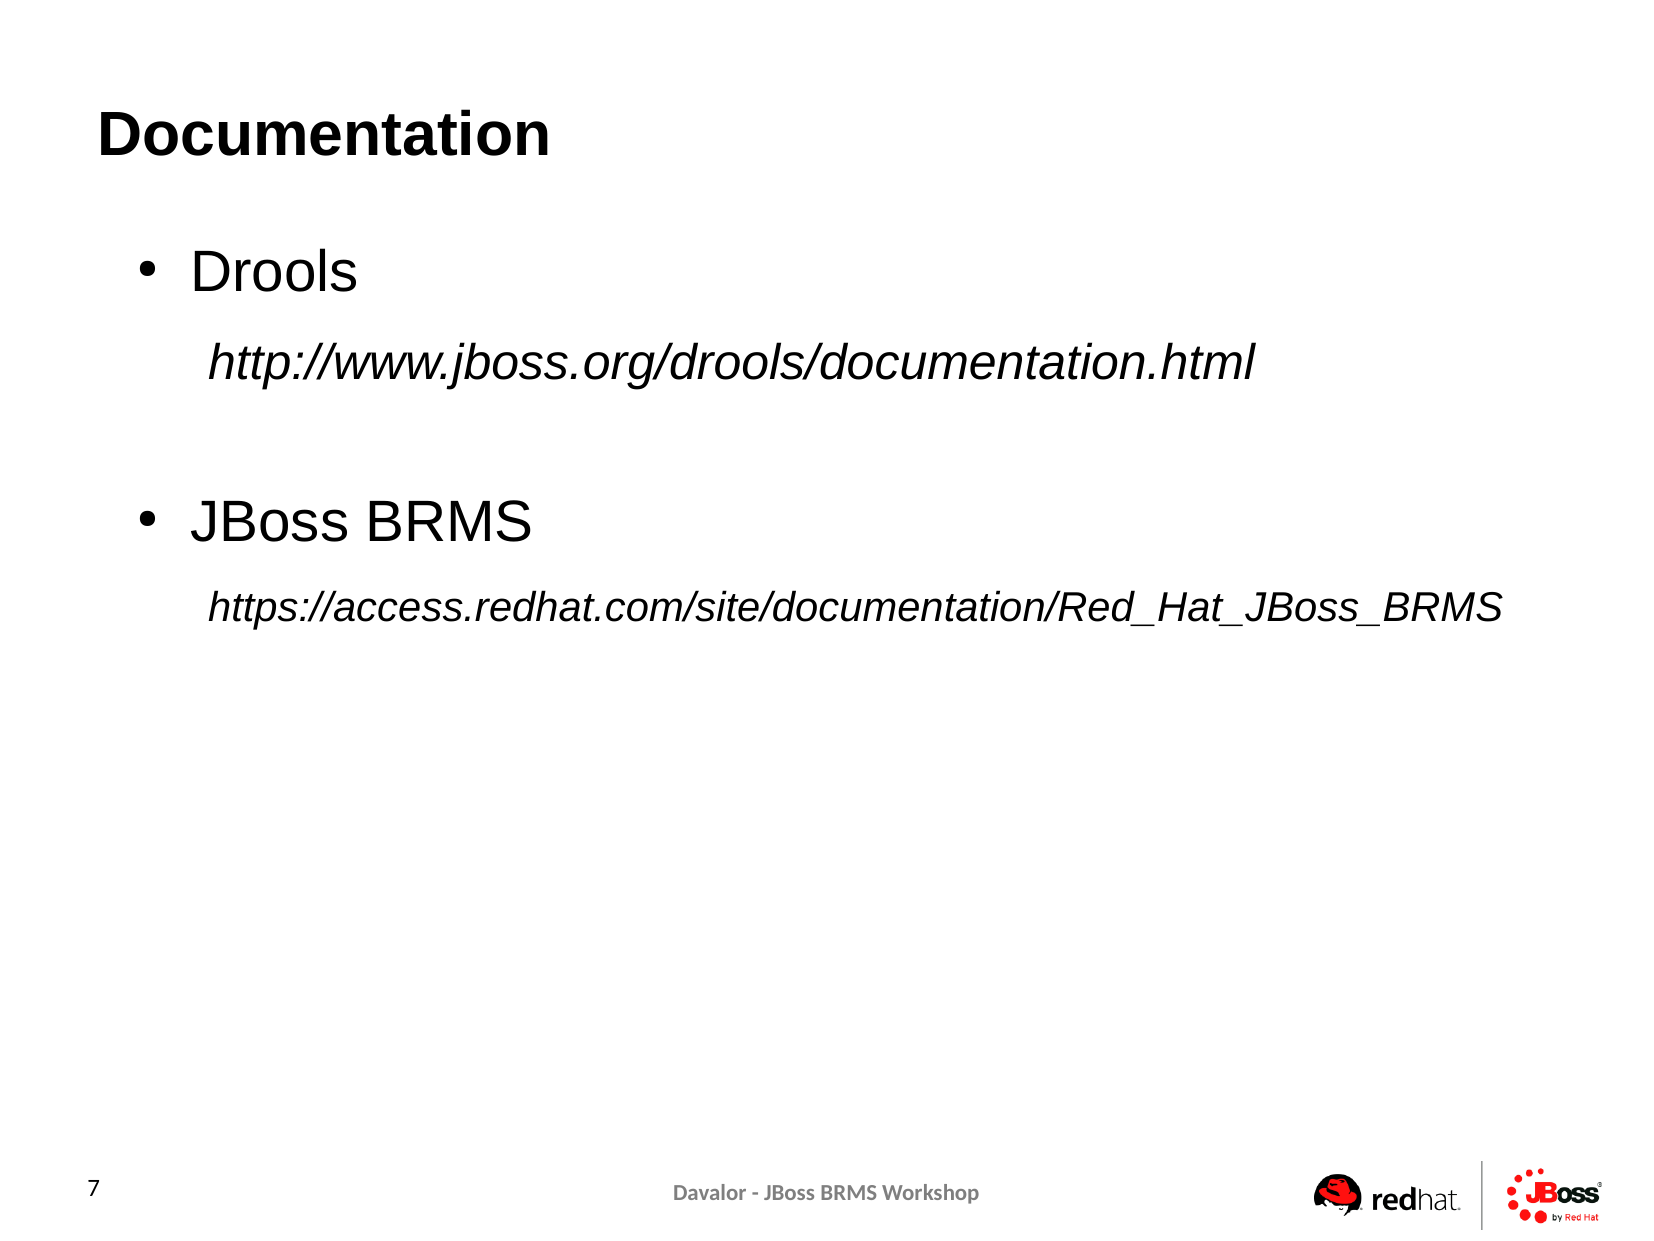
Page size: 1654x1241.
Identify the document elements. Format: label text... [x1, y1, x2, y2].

picture [1314, 1161, 1602, 1230]
list Drools http://www.jboss.org/drools/documentation.html JBoss BRMS https://access.redhat.com/site/documentation/Red_Hat_JBoss_BRMS [86, 232, 1576, 1039]
title Documentation [82, 95, 1571, 226]
